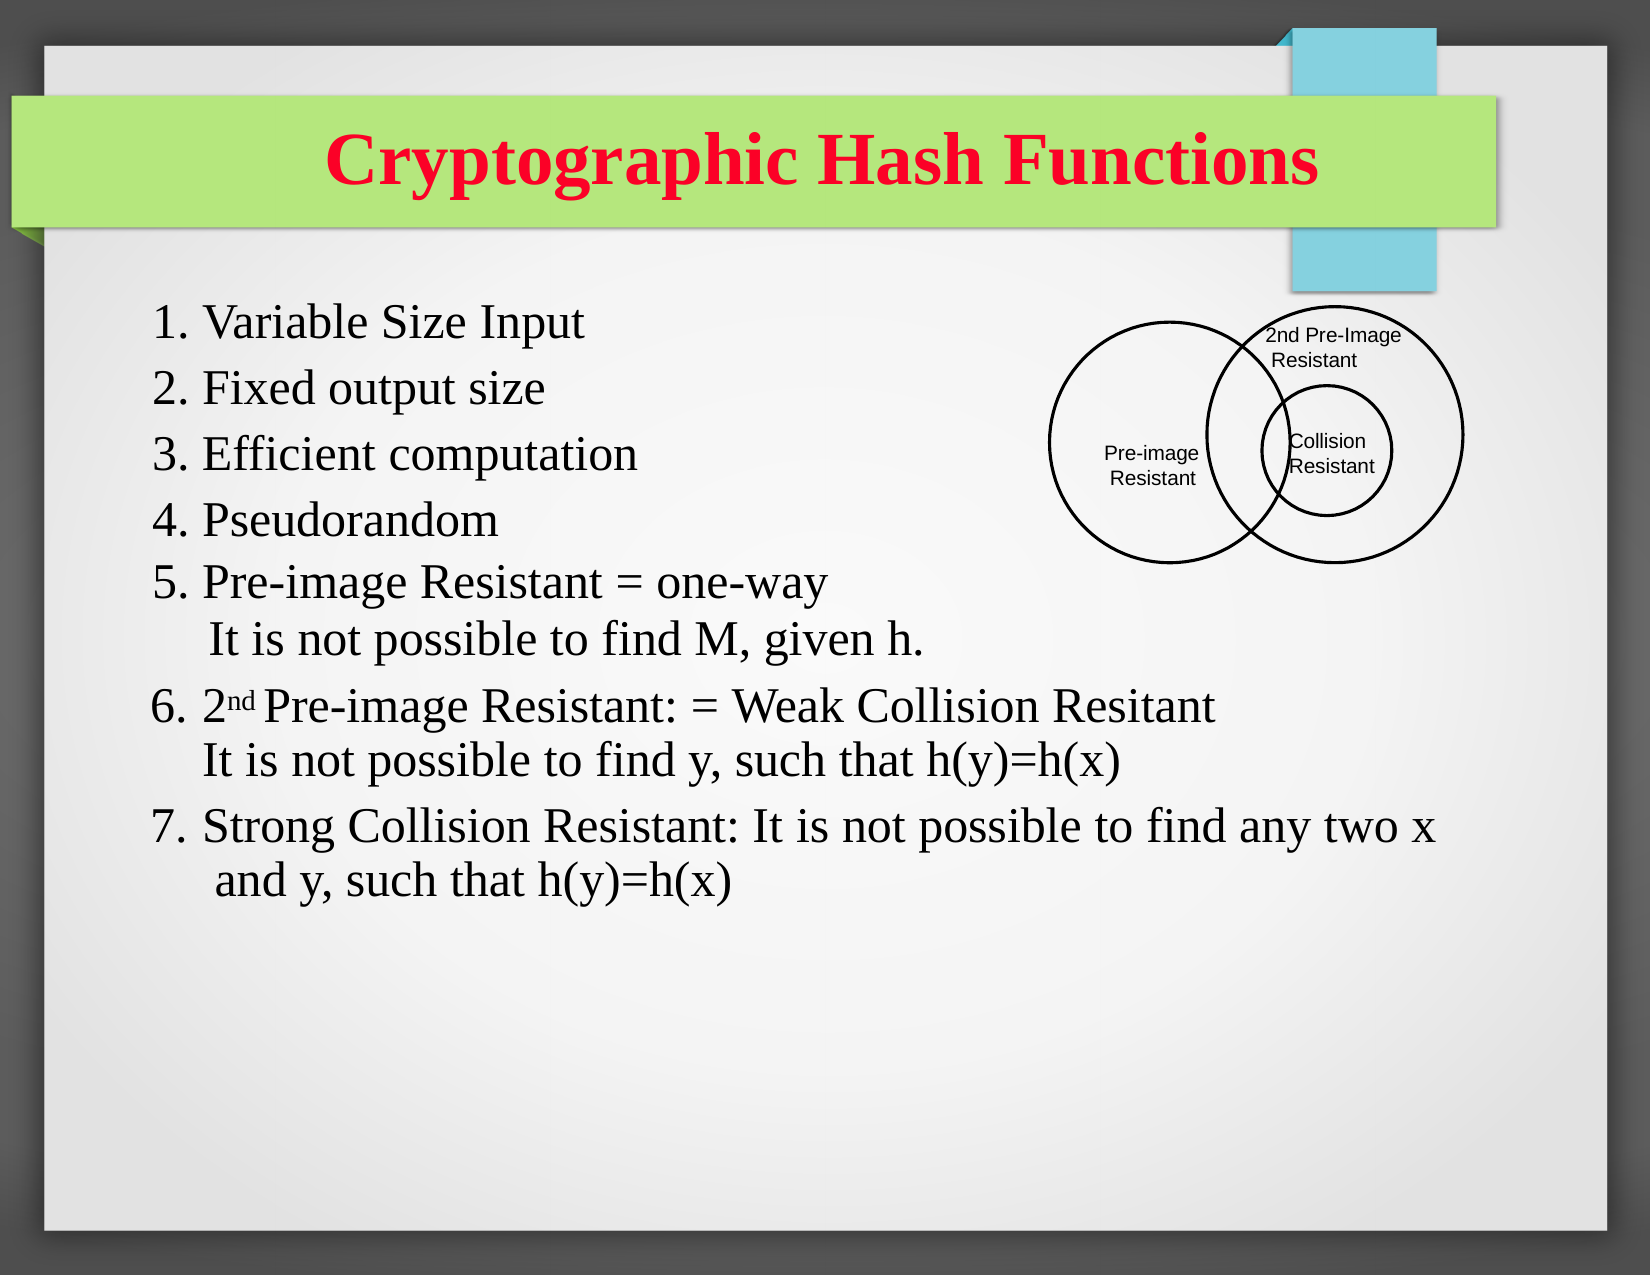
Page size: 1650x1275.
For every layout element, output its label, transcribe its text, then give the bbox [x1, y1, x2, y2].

text_box Pre-image Resistant [1102, 437, 1203, 490]
text_box 2nd Pre-Image Resistant [1263, 319, 1405, 372]
text_box 2nd Pre-image Resistant: = Weak Collision Resitant It is not possible to find y, such that h(y)=h(x) Strong Collision Resistant: It is not possible to find any two x and y, such that h(y)=h(x) [150, 669, 1439, 907]
title Cryptographic Hash Functions [322, 107, 1323, 323]
text_box Collision Resistant [1286, 425, 1378, 478]
text_box Variable Size Input Fixed output size Efficient computation Pseudorandom Pre-image Resistant = one-way It is not possible to find M, given h. [150, 280, 927, 666]
picture [0, 0, 1650, 1275]
